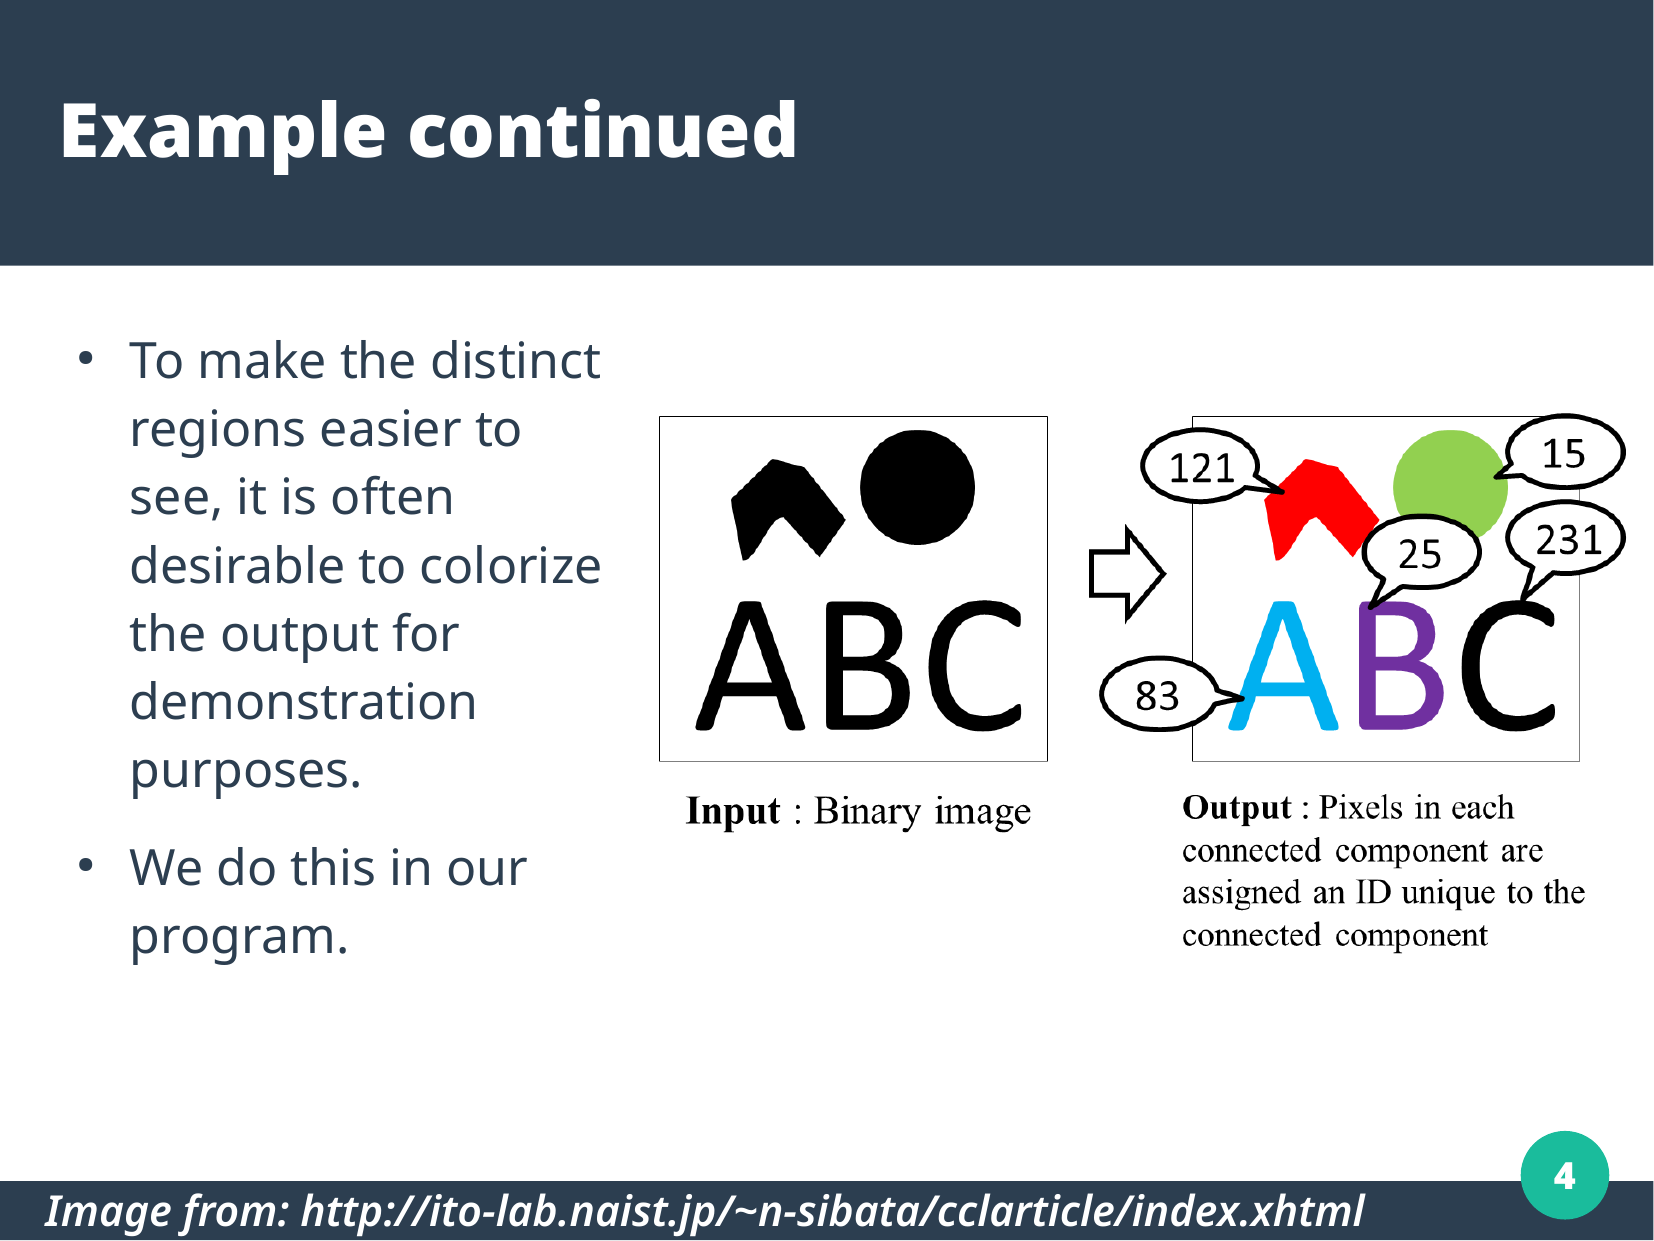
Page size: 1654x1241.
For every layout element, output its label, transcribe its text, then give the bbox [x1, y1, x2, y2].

picture [620, 383, 1654, 1004]
list To make the distinct regions easier to see, it is often desirable to colorize the output for demonstration purposes. We do this in our program. [59, 324, 621, 1152]
list Image from: http://ito-lab.naist.jp/~n-sibata/cclarticle/index.xhtml [0, 1181, 1536, 1241]
title Example continued [59, 49, 1595, 207]
